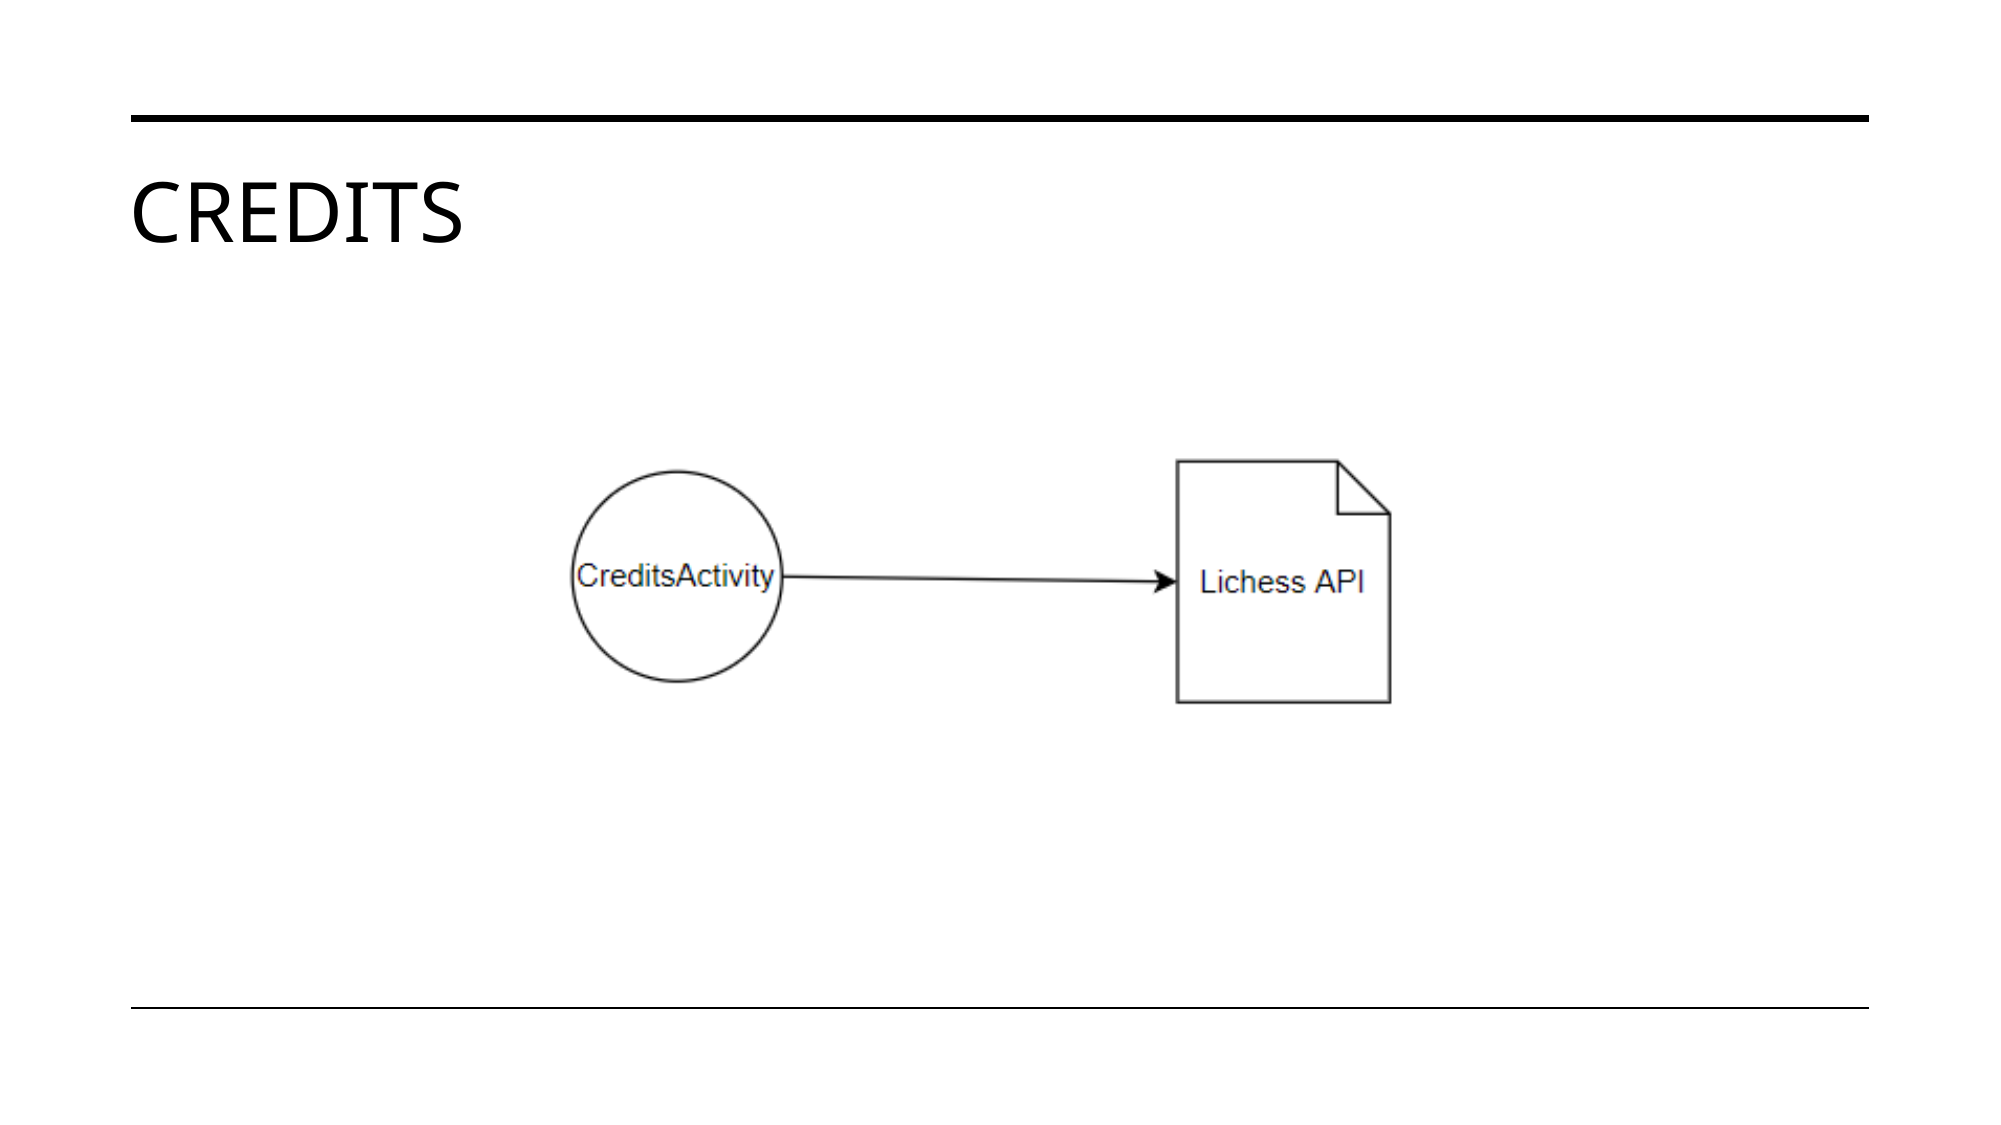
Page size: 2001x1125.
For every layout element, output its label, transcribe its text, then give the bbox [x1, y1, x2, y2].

title Credits [114, 151, 1869, 377]
picture [539, 411, 1461, 743]
